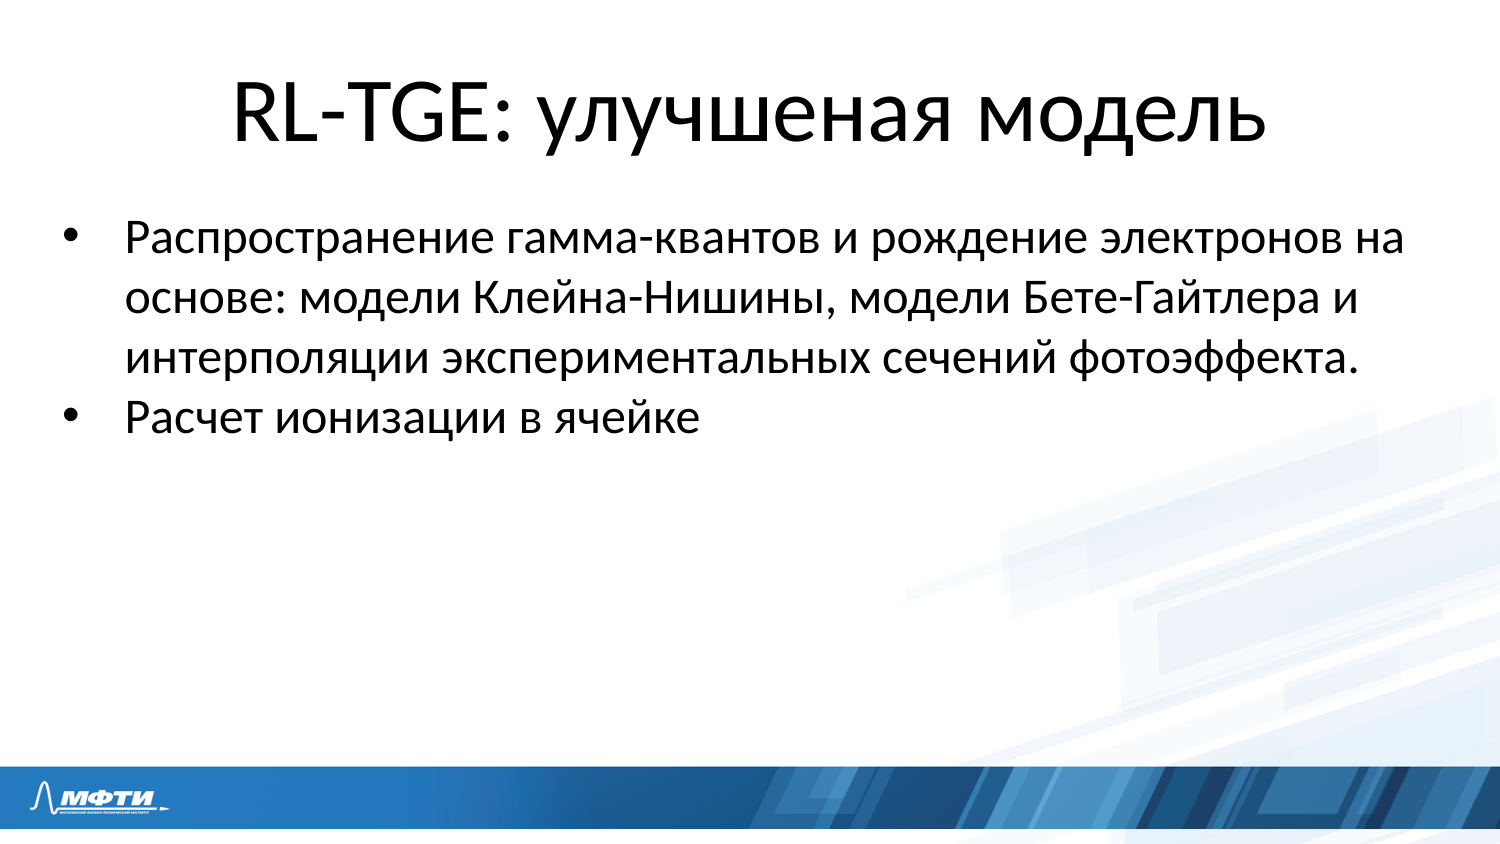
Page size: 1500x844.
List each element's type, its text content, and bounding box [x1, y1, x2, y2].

picture [0, 0, 1500, 844]
title RL-TGE: улучшеная модель [51, 20, 1449, 189]
list Распространение гамма-квантов и рождение электронов на основе: модели Клейна-Нишины, модели Бете-Гайтлера и интерполяции экспериментальных сечений фотоэффекта. Расчет ионизации в ячейке [34, 189, 1433, 750]
